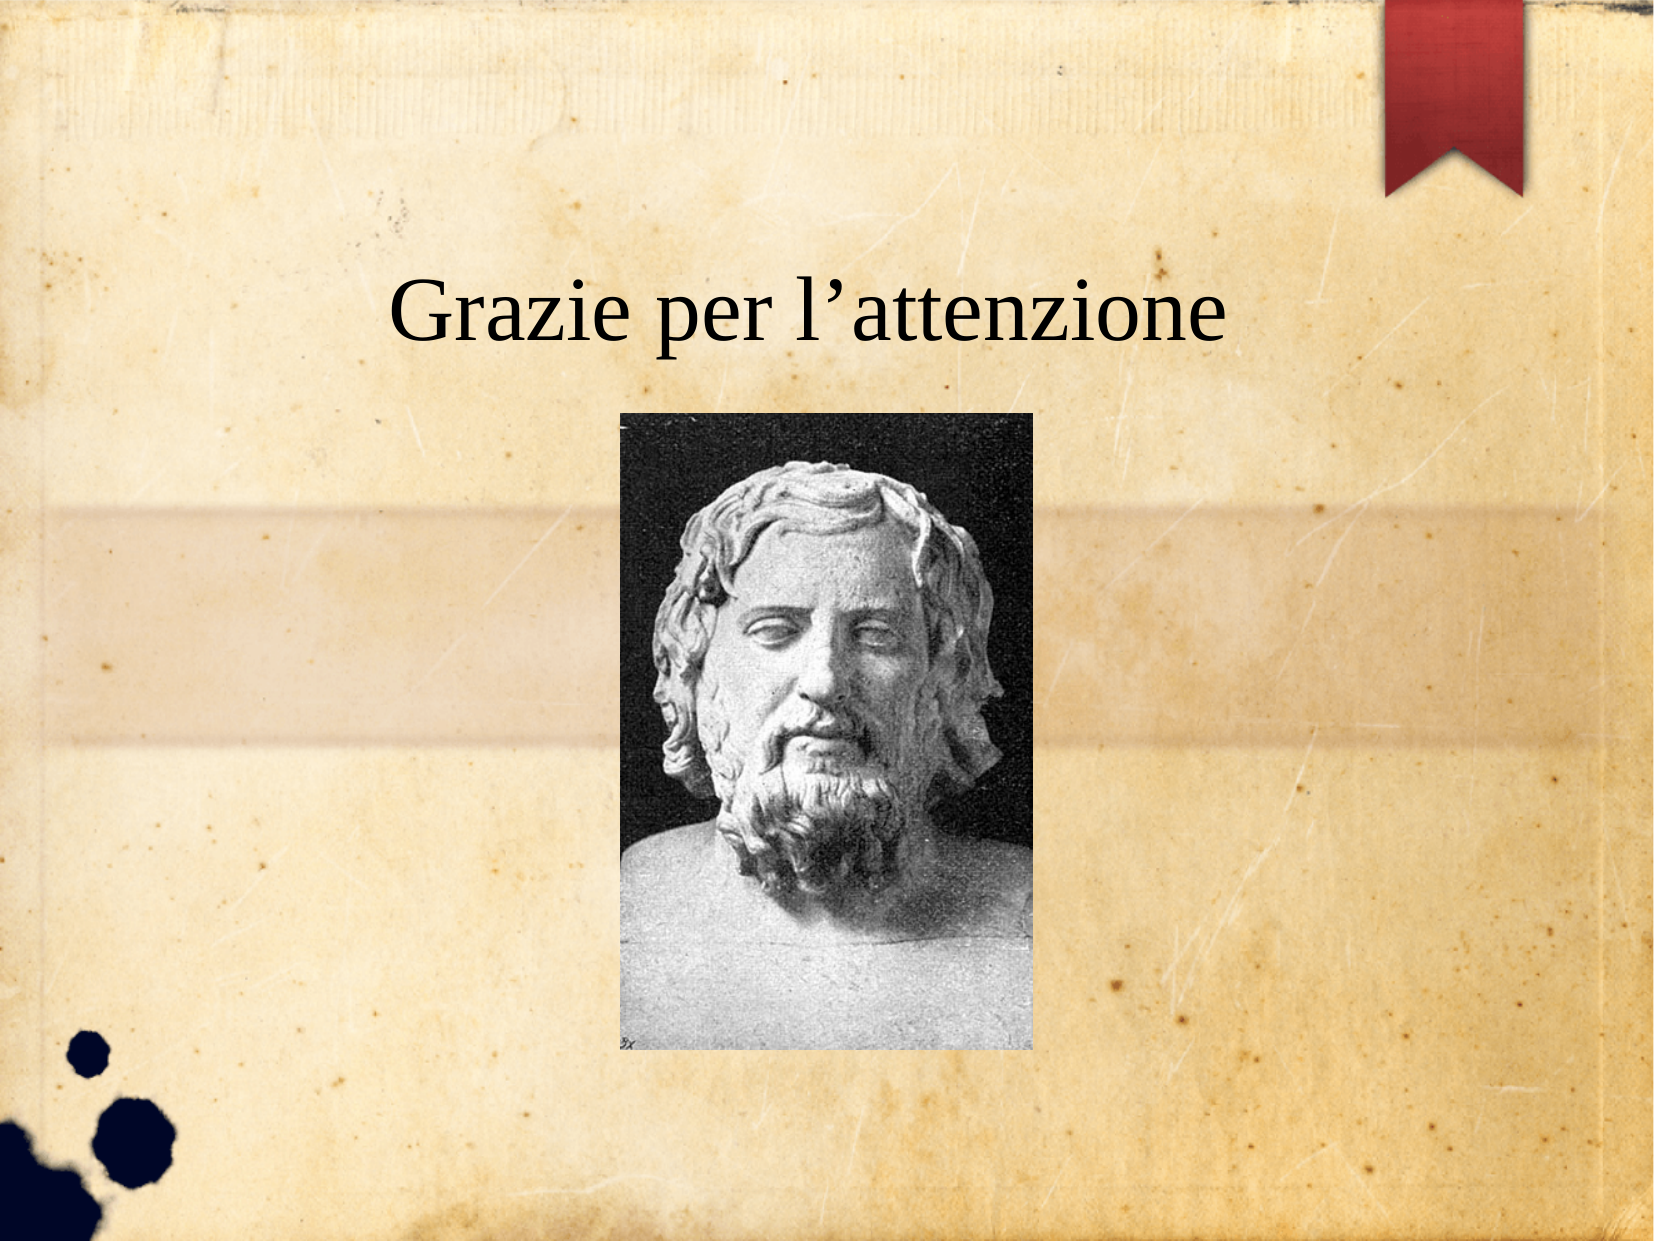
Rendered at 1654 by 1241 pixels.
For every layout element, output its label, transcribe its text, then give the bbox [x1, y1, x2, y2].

title Grazie per l’attenzione [259, 206, 1359, 414]
picture [0, 0, 1654, 1241]
